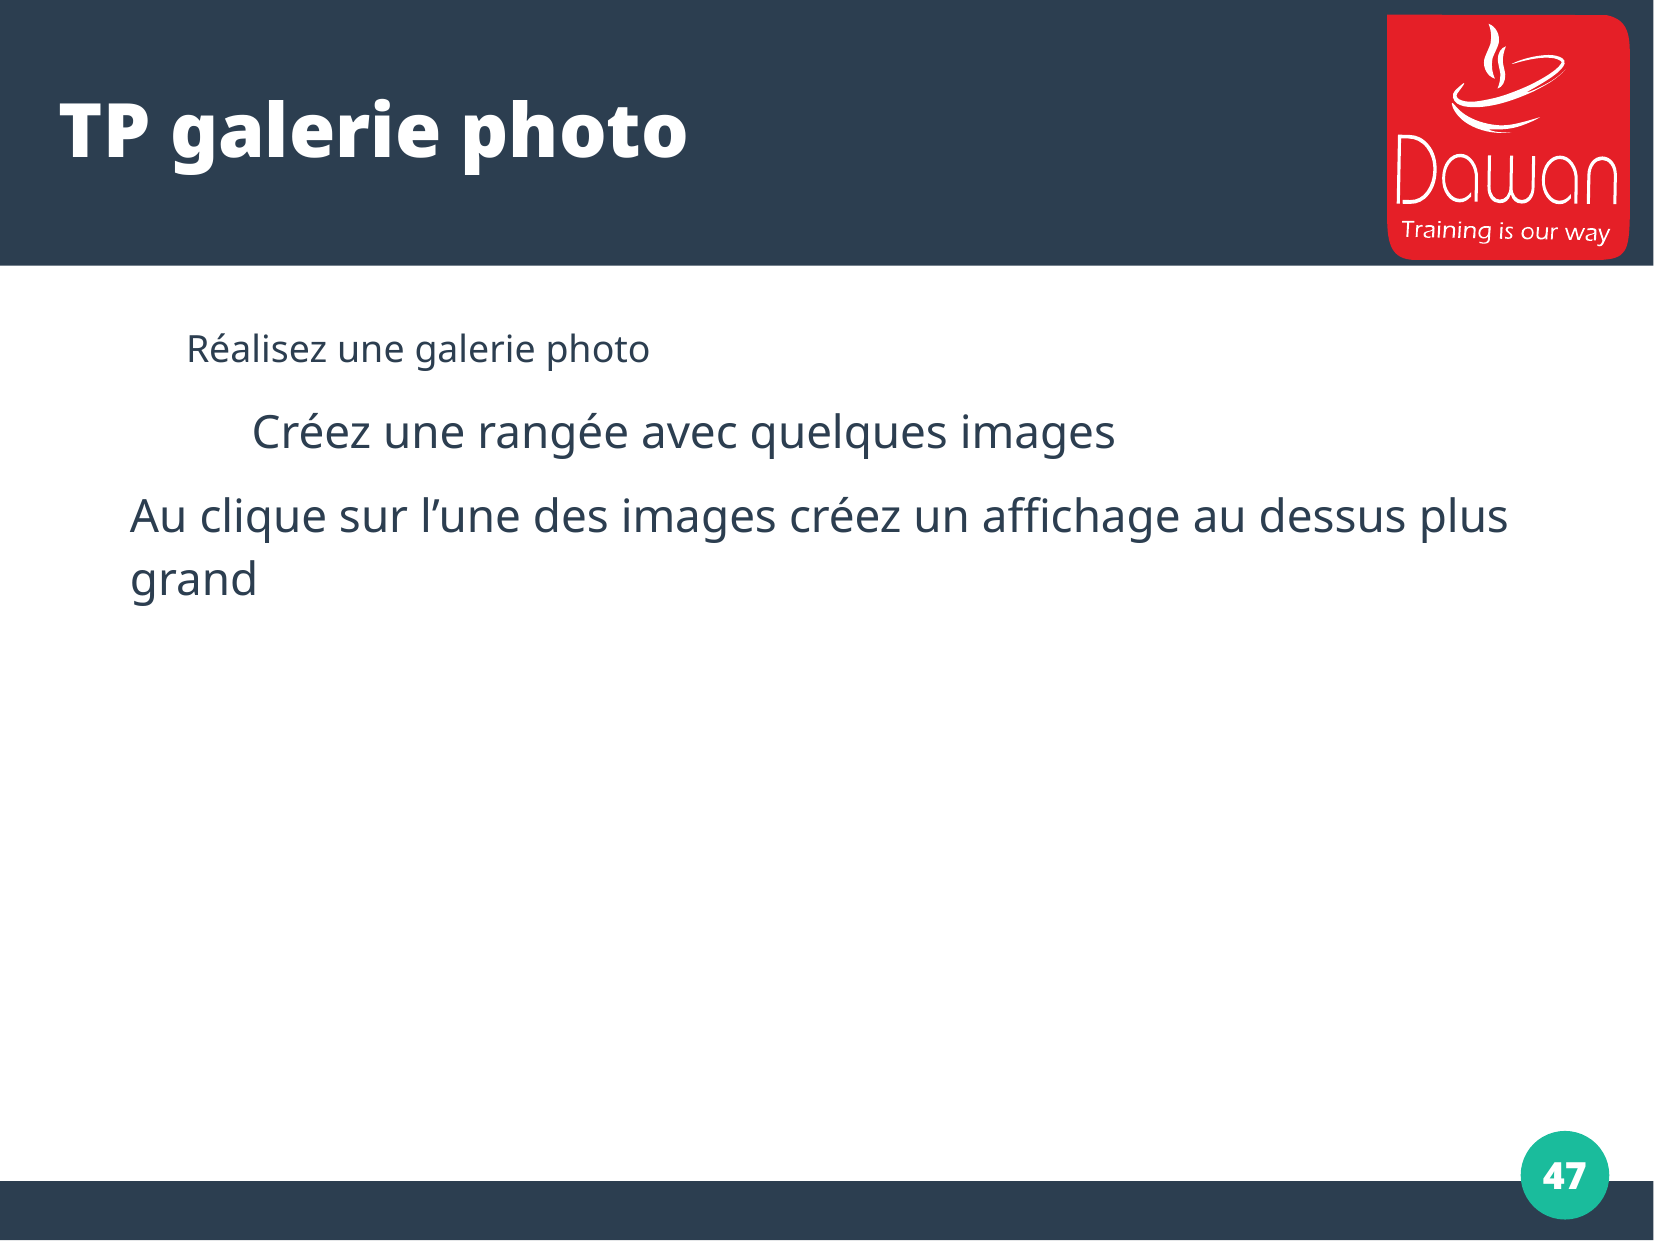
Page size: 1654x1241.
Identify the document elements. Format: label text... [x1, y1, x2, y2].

list Réalisez une galerie photo Créez une rangée avec quelques images Au clique sur l’une des images créez un affichage au dessus plus grand [59, 324, 1595, 1152]
picture [1387, 14, 1630, 260]
title TP galerie photo [59, 49, 1387, 207]
